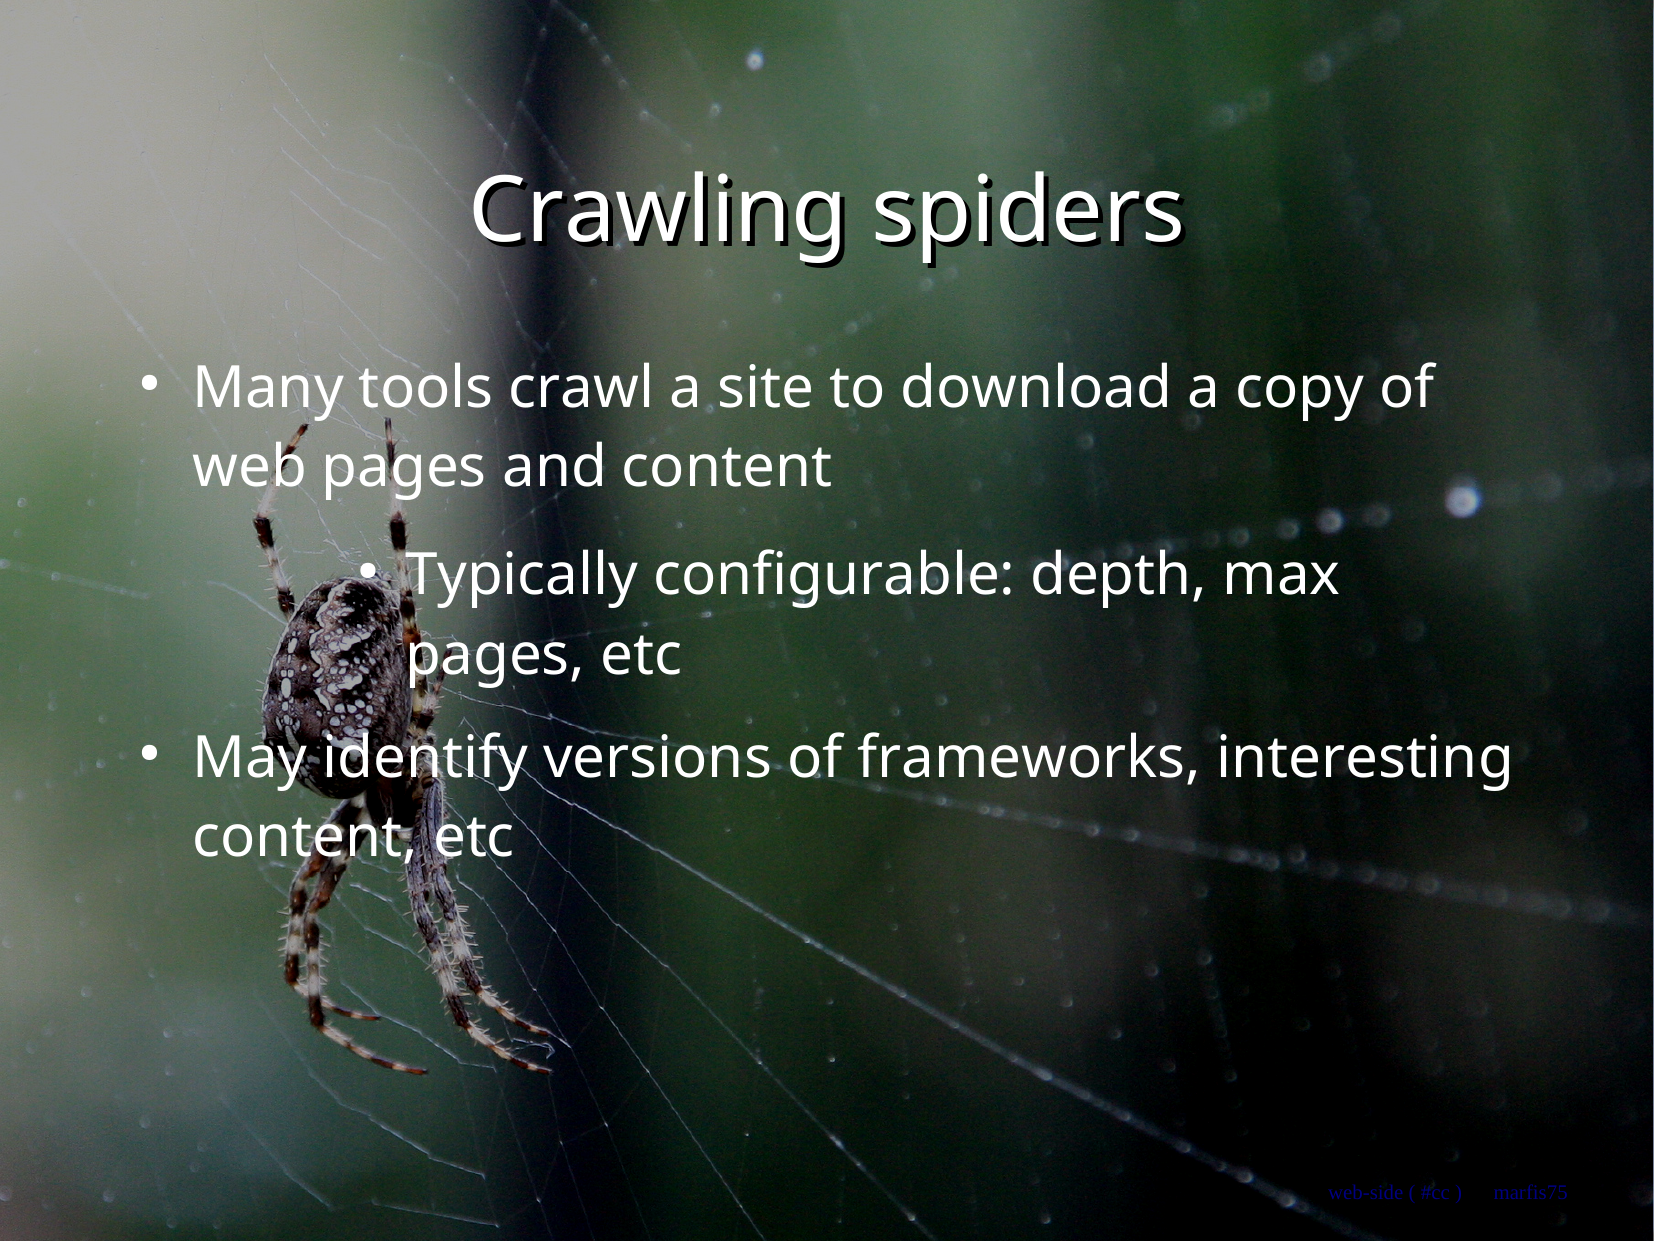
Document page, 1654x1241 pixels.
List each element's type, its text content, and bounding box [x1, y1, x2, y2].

text_box web-side ( #cc ) by marfis75 [1322, 1181, 1654, 1237]
picture [0, 0, 1654, 1241]
title Crawling spiders [121, 102, 1534, 310]
list Many tools crawl a site to download a copy of web pages and content Typically configurable: depth, max pages, etc May identify versions of frameworks, interesting content, etc [121, 344, 1534, 1005]
